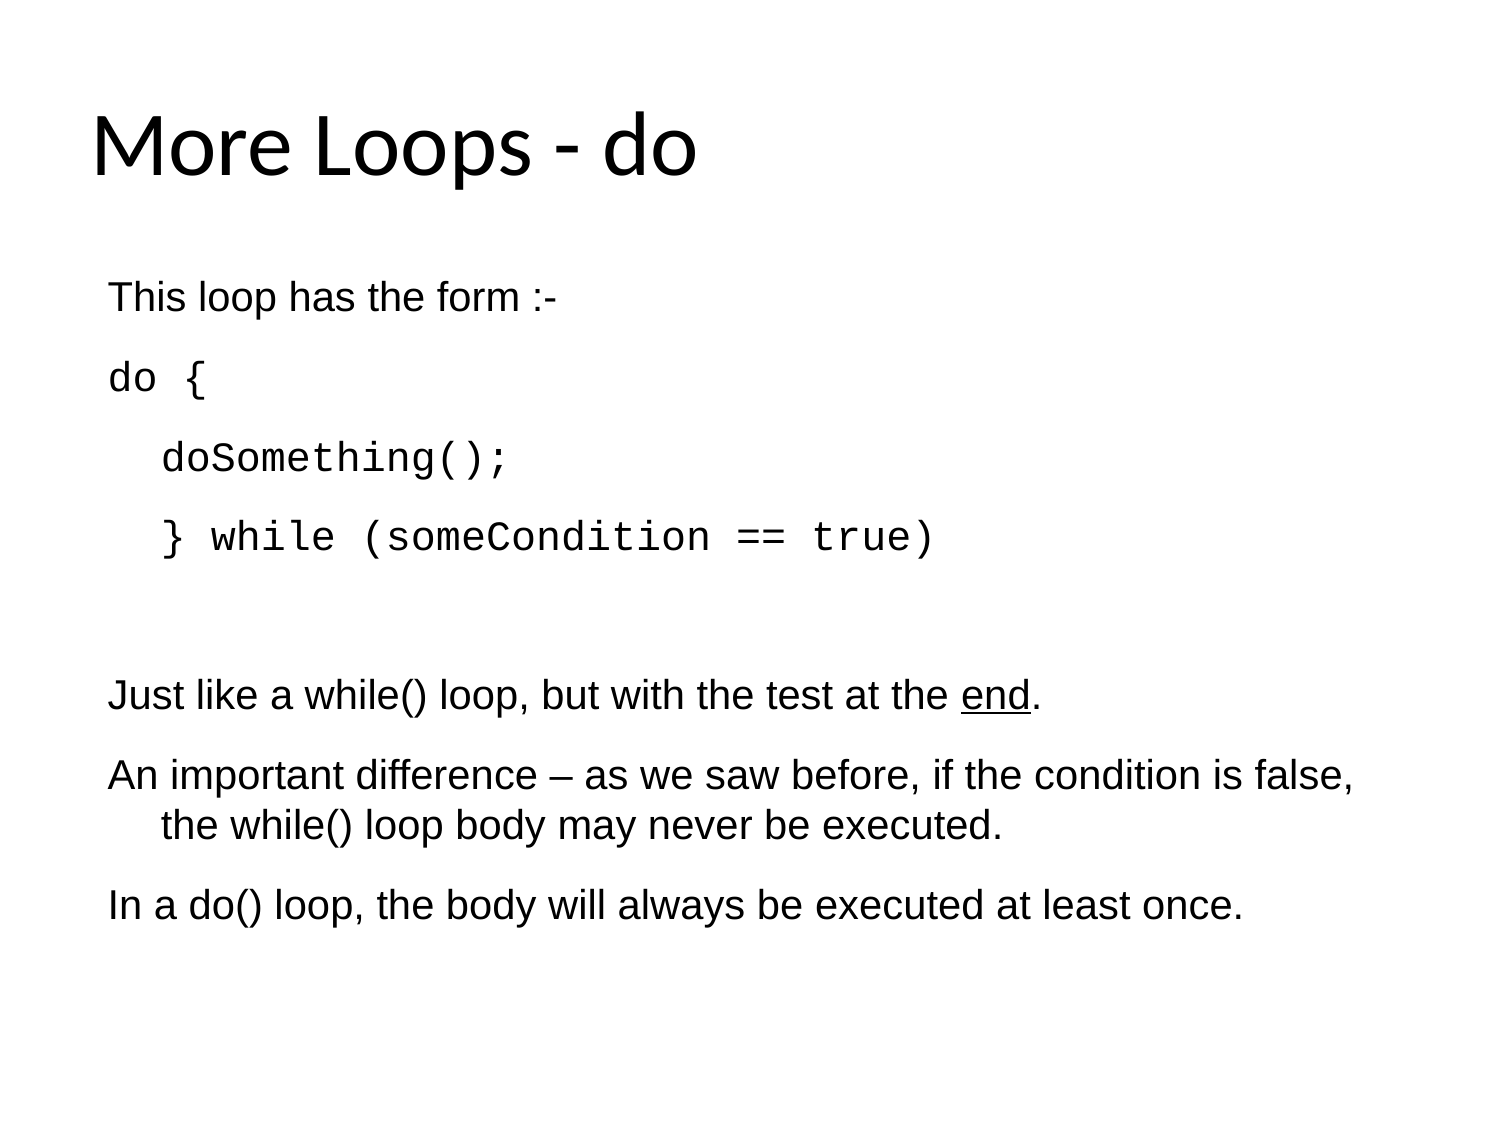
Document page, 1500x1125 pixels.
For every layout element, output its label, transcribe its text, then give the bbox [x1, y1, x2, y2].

list This loop has the form :- do { doSomething(); } while (someCondition == true) Just like a while() loop, but with the test at the end. An important difference – as we saw before, if the condition is false, the while() loop body may never be executed. In a do() loop, the body will always be executed at least once. [75, 262, 1425, 1005]
title More Loops - do [75, 45, 1425, 233]
